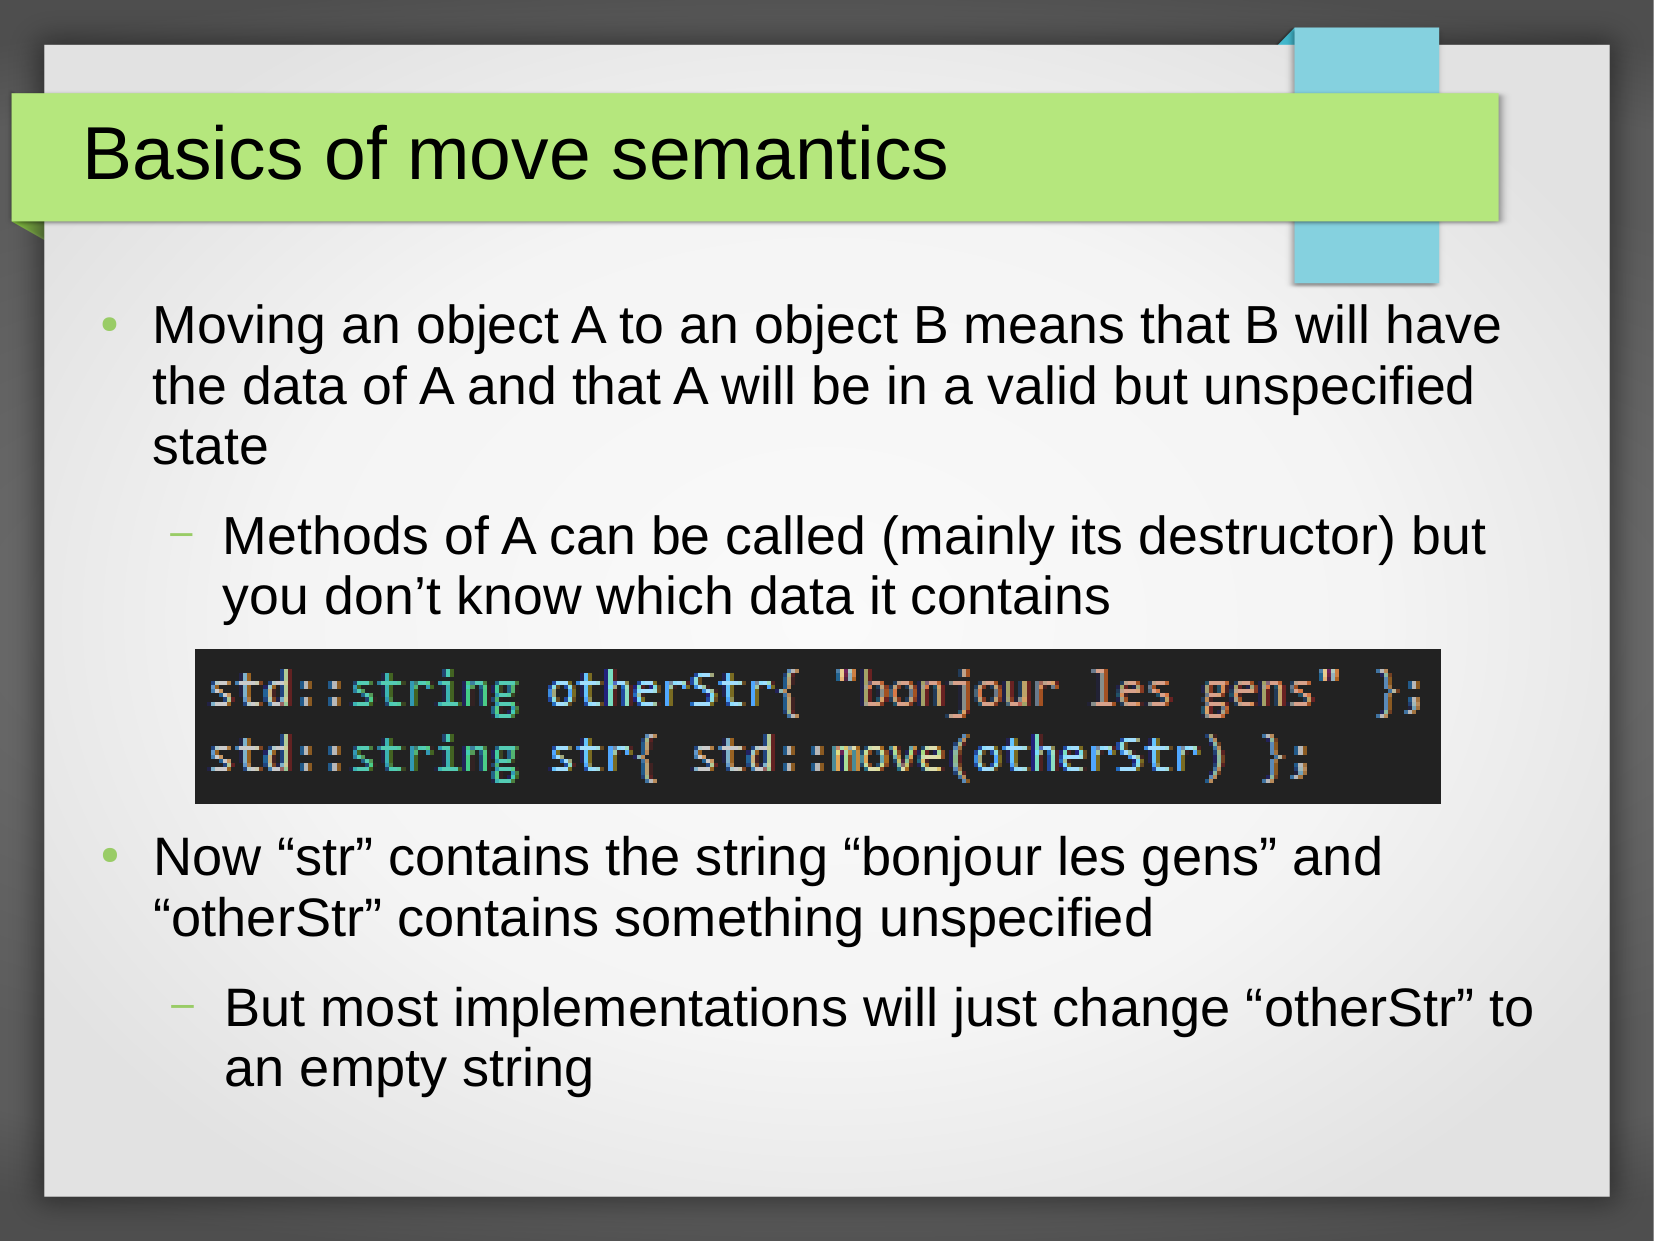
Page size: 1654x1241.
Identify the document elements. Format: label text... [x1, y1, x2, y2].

list Moving an object A to an object B means that B will have the data of A and that A will be in a valid but unspecified state Methods of A can be called (mainly its destructor) but you don’t know which data it contains [82, 295, 1571, 626]
picture [0, 0, 1654, 1241]
list Now “str” contains the string “bonjour les gens” and “otherStr” contains something unspecified But most implementations will just change “otherStr” to an empty string [82, 826, 1571, 1158]
title Basics of move semantics [82, 94, 1264, 213]
